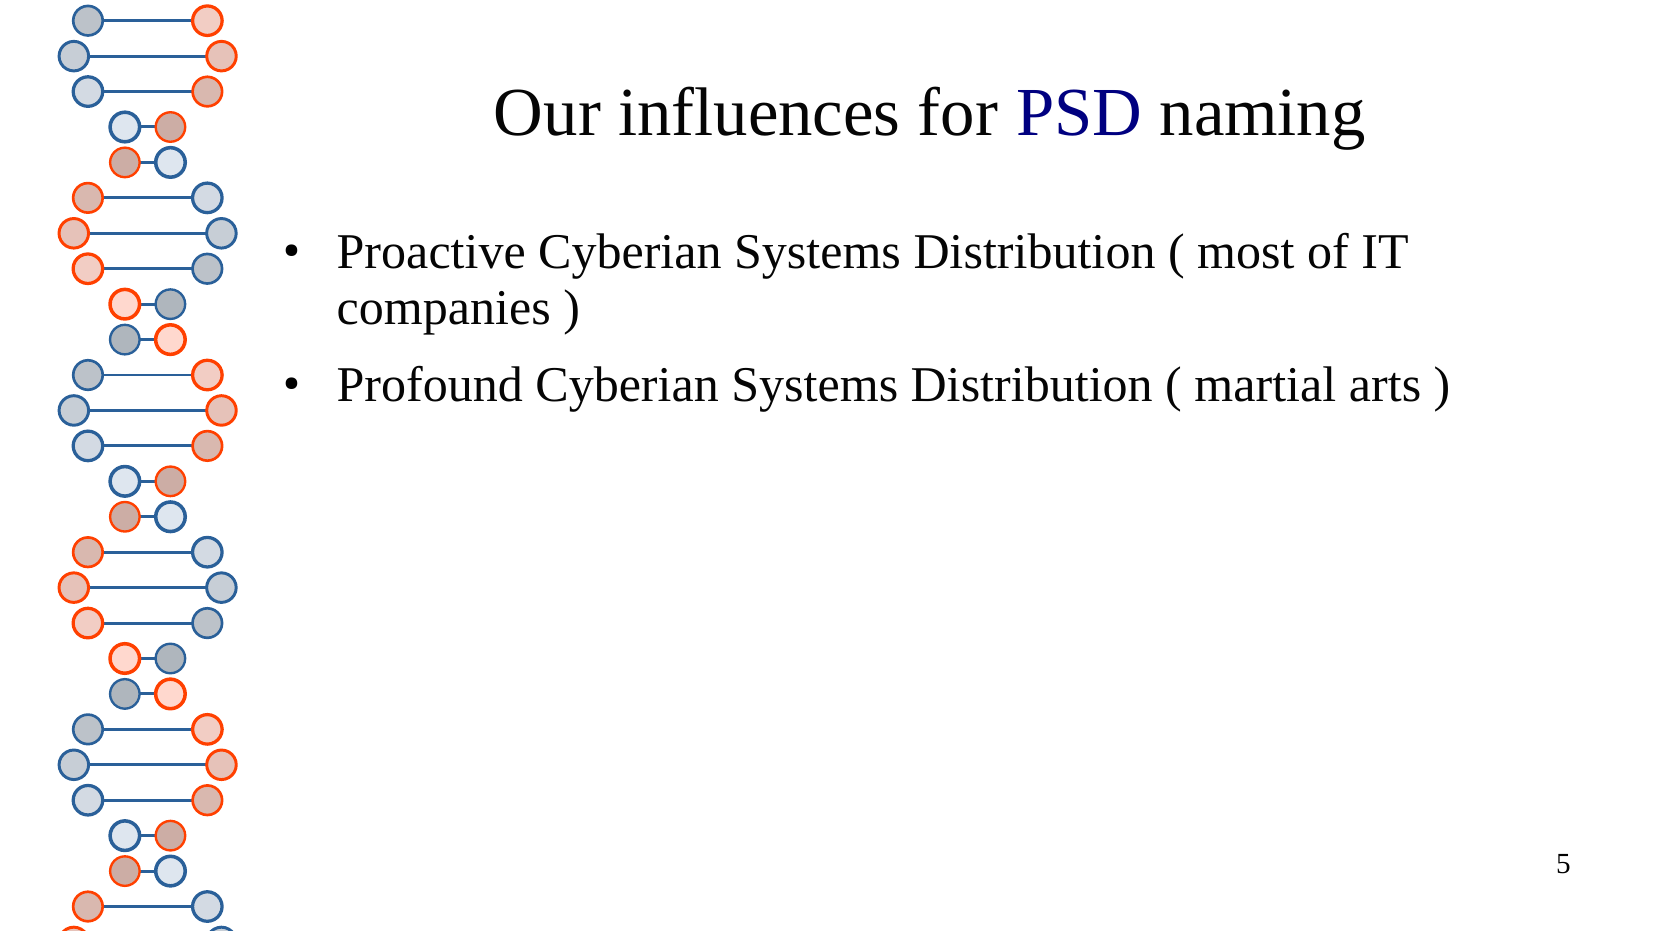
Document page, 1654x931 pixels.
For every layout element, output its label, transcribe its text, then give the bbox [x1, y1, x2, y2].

list Proactive Cyberian Systems Distribution ( most of IT companies ) Profound Cyberian Systems Distribution ( martial arts ) [265, 224, 1595, 764]
title Our influences for PSD naming [265, 35, 1595, 189]
